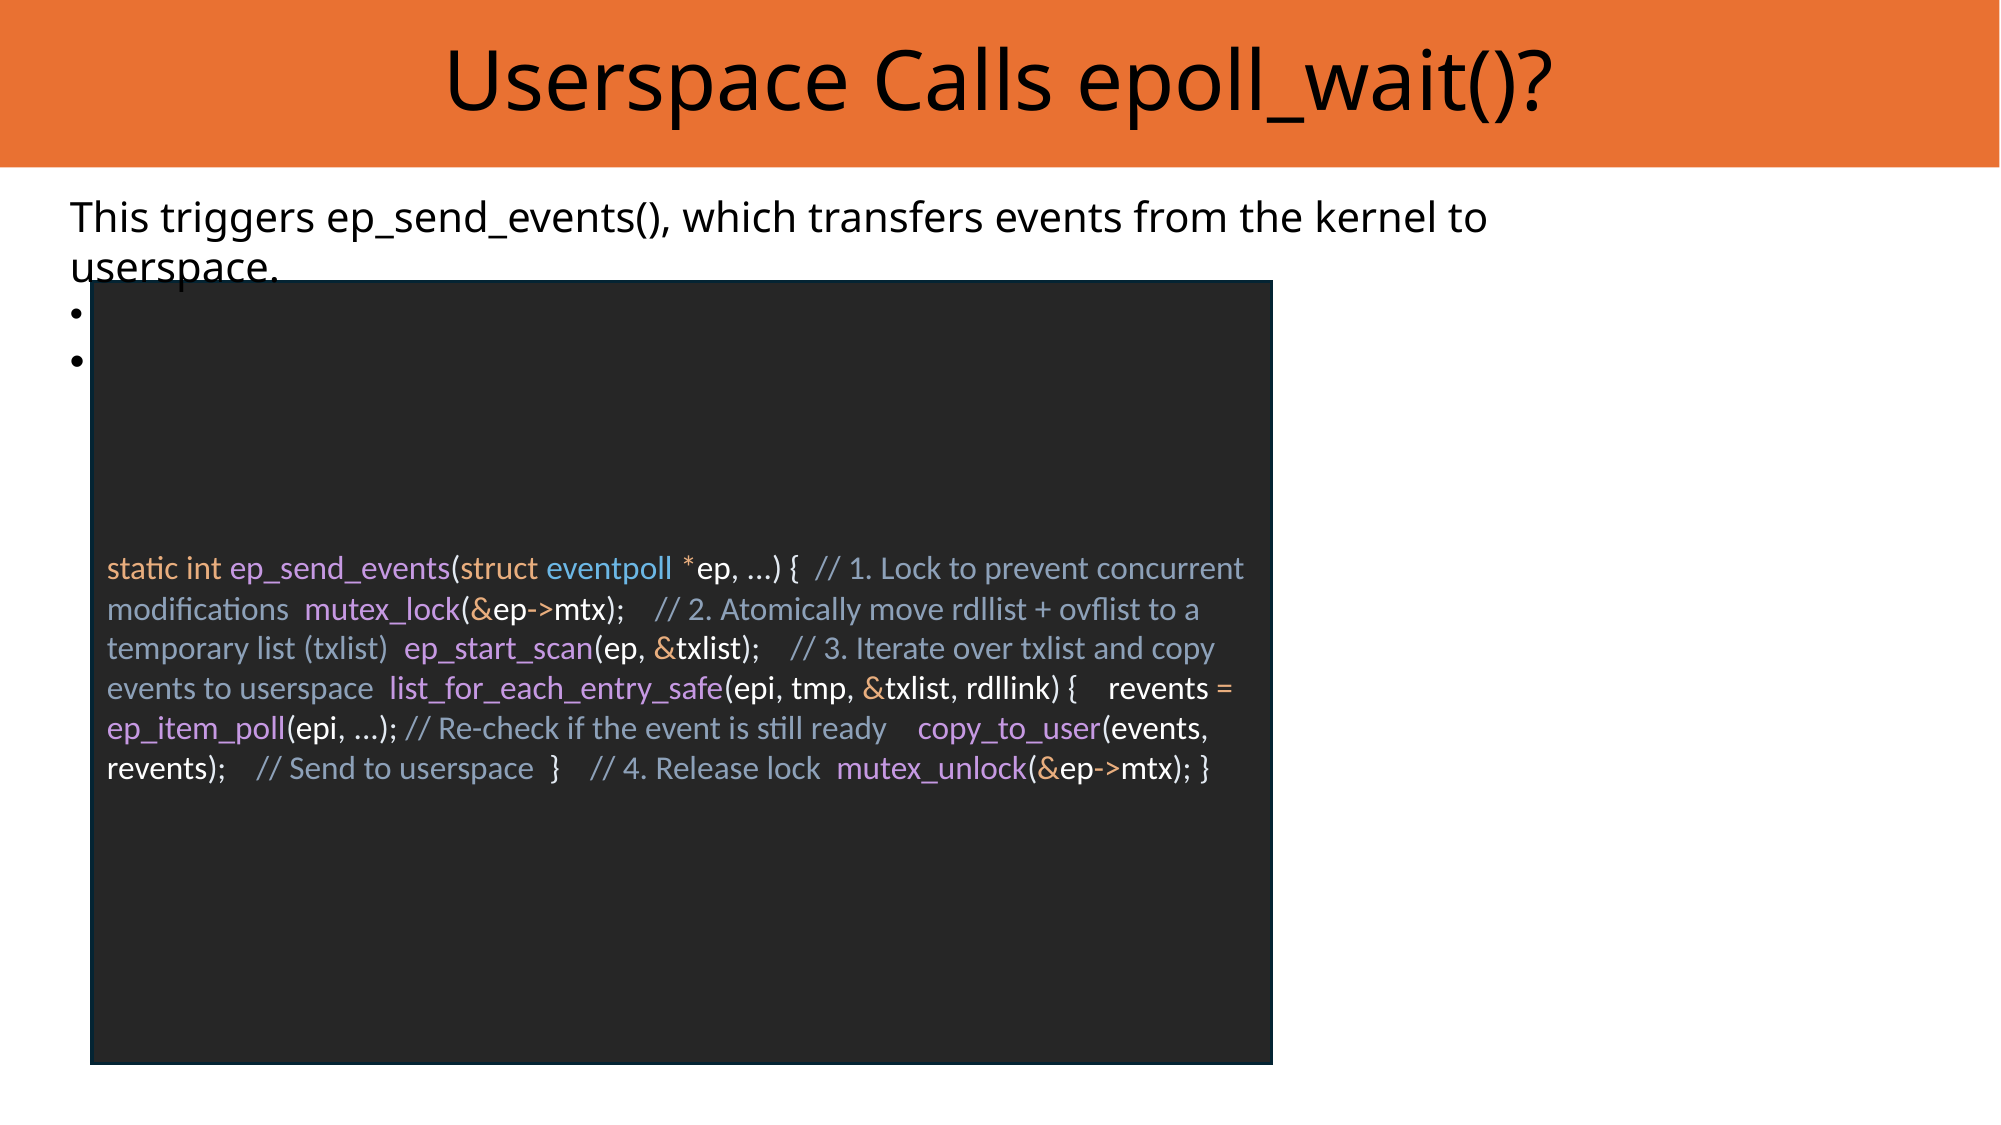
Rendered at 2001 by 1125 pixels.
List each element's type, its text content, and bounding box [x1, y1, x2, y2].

title Userspace Calls epoll_wait()? [0, 0, 2000, 168]
text_box This triggers ep_send_events(), which transfers events from the kernel to userspace. [54, 183, 1639, 345]
text_box static int ep_send_events(struct eventpoll *ep, ...) { // 1. Lock to prevent concurrent modifications mutex_lock(&ep->mtx); // 2. Atomically move rdllist + ovflist to a temporary list (txlist) ep_start_scan(ep, &txlist); // 3. Iterate over txlist and copy events to userspace list_for_each_entry_safe(epi, tmp, &txlist, rdllink) { revents = ep_item_poll(epi, ...); // Re-check if the event is still ready copy_to_user(events, revents); // Send to userspace } // 4. Release lock mutex_unlock(&ep->mtx); } [92, 345, 1272, 1063]
